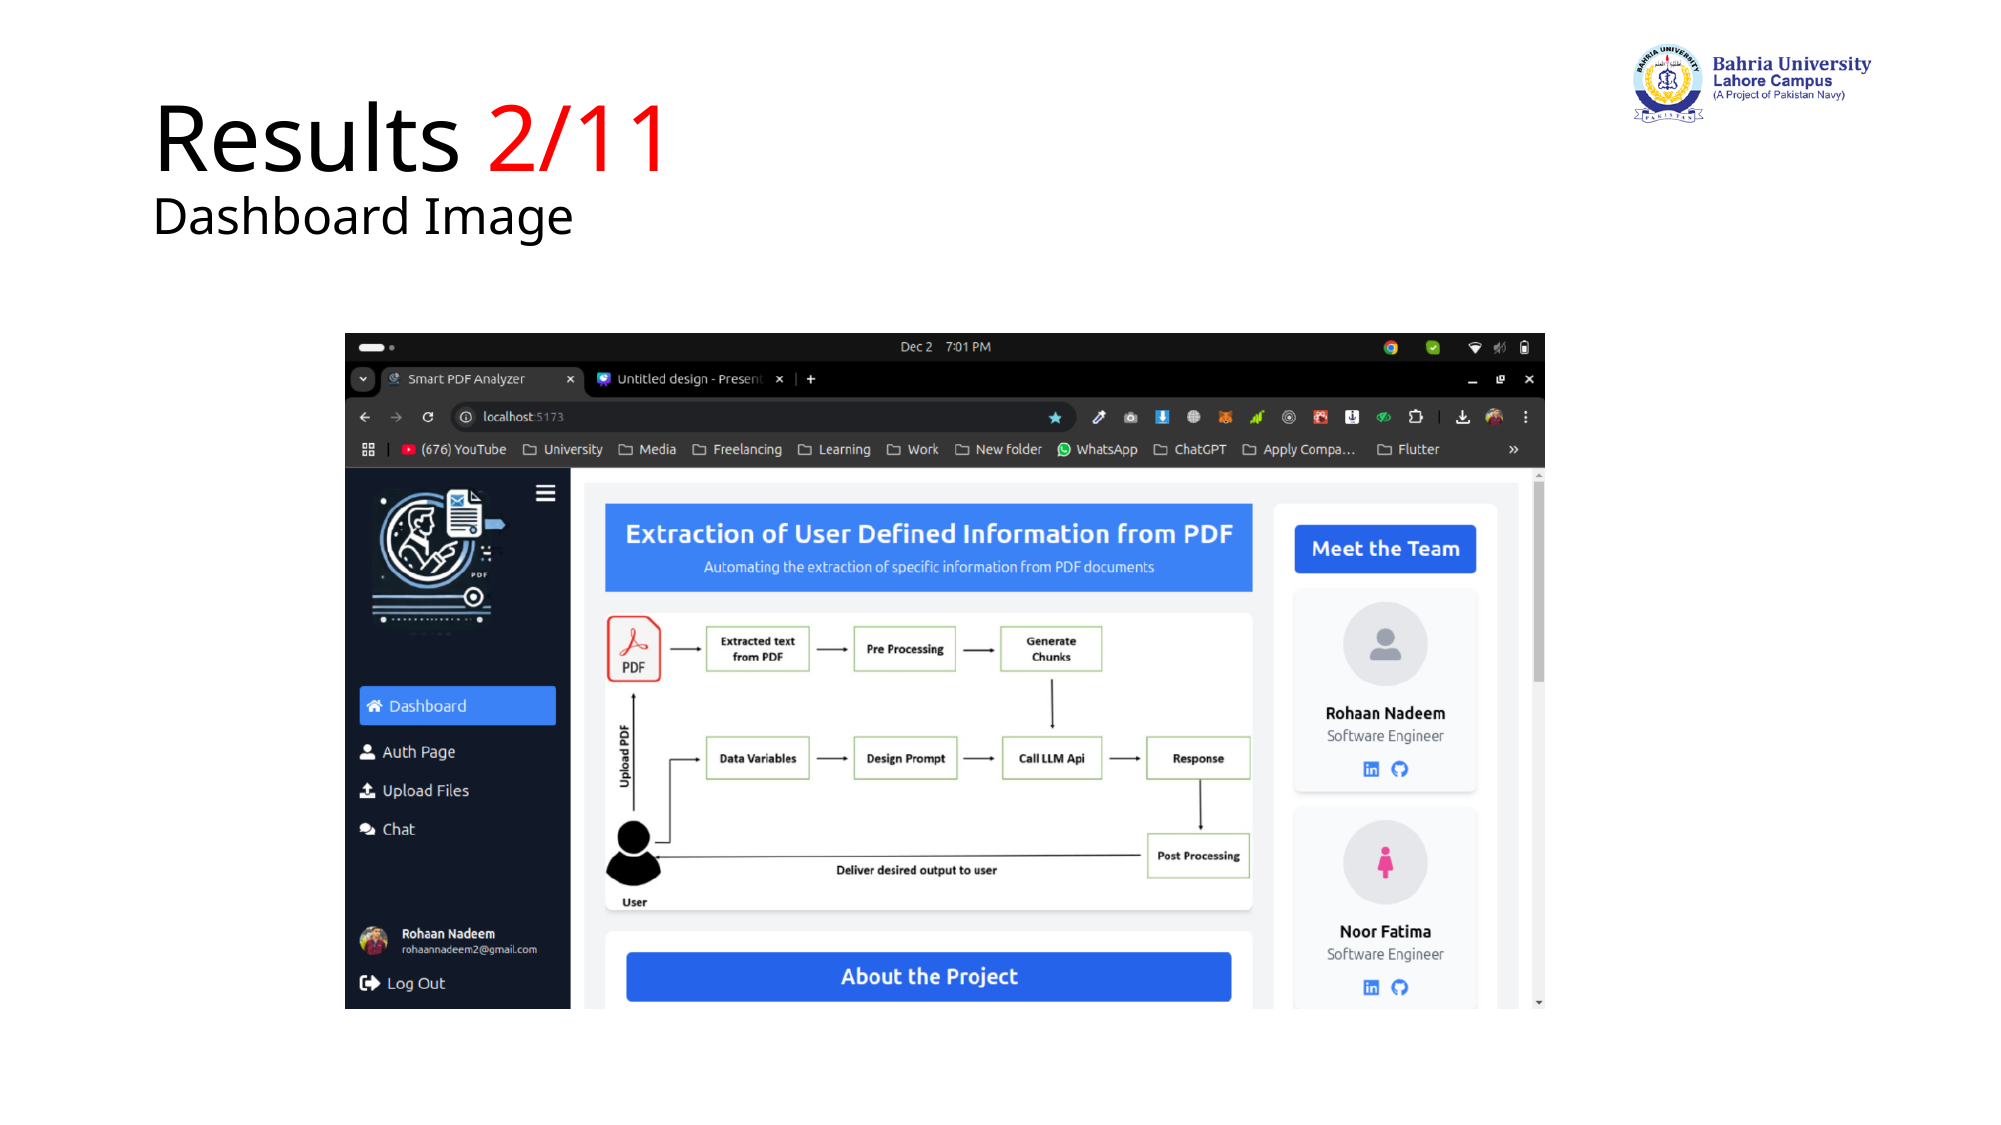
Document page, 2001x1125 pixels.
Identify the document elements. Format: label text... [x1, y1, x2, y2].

picture [345, 333, 1545, 1009]
picture [1625, 41, 1952, 134]
title Results 2/11 Dashboard Image [137, 59, 1863, 278]
